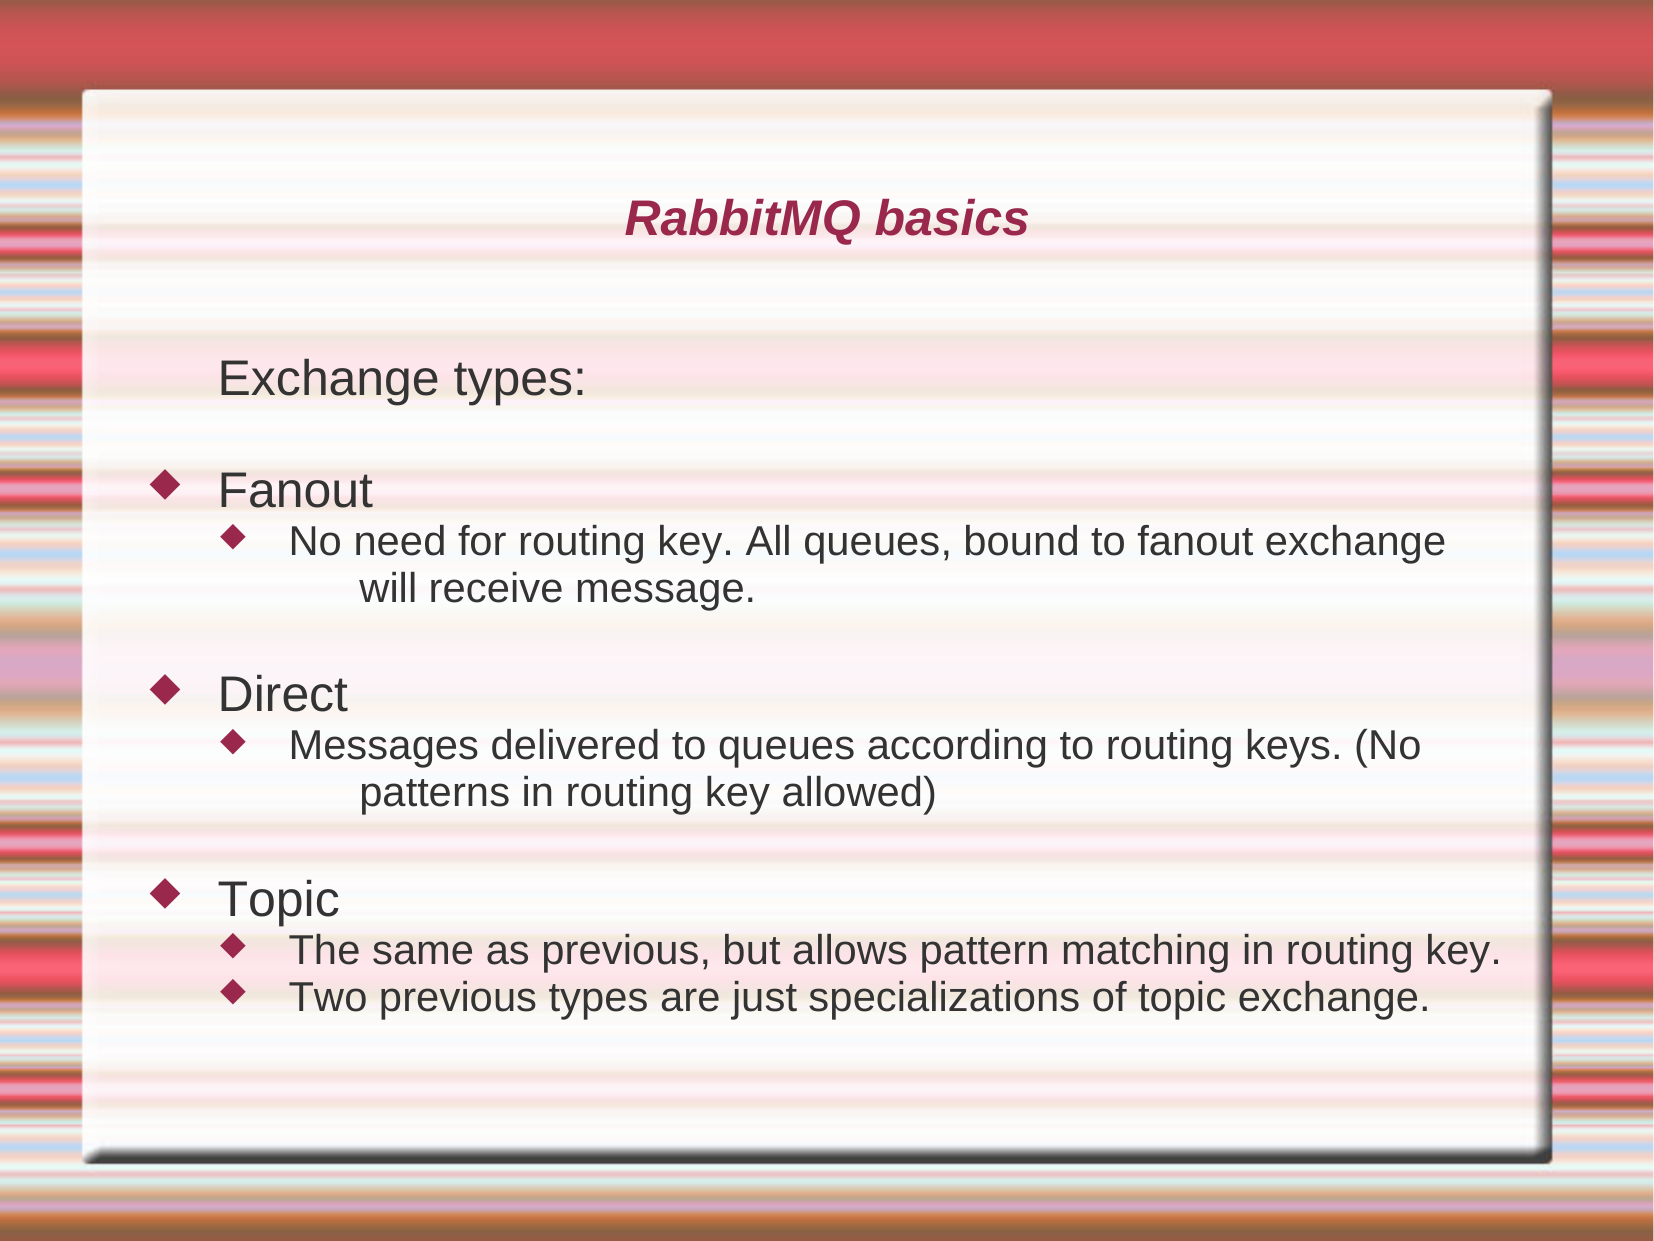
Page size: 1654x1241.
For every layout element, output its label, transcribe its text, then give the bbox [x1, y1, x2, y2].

title RabbitMQ basics [121, 114, 1534, 322]
picture [0, 0, 1654, 1241]
list Exchange types: Fanout No need for routing key. All queues, bound to fanout exchange will receive message. Direct Messages delivered to queues according to routing keys. (No patterns in routing key allowed) Topic The same as previous, but allows pattern matching in routing key. Two previous types are just specializations of topic exchange. [134, 350, 1516, 1170]
